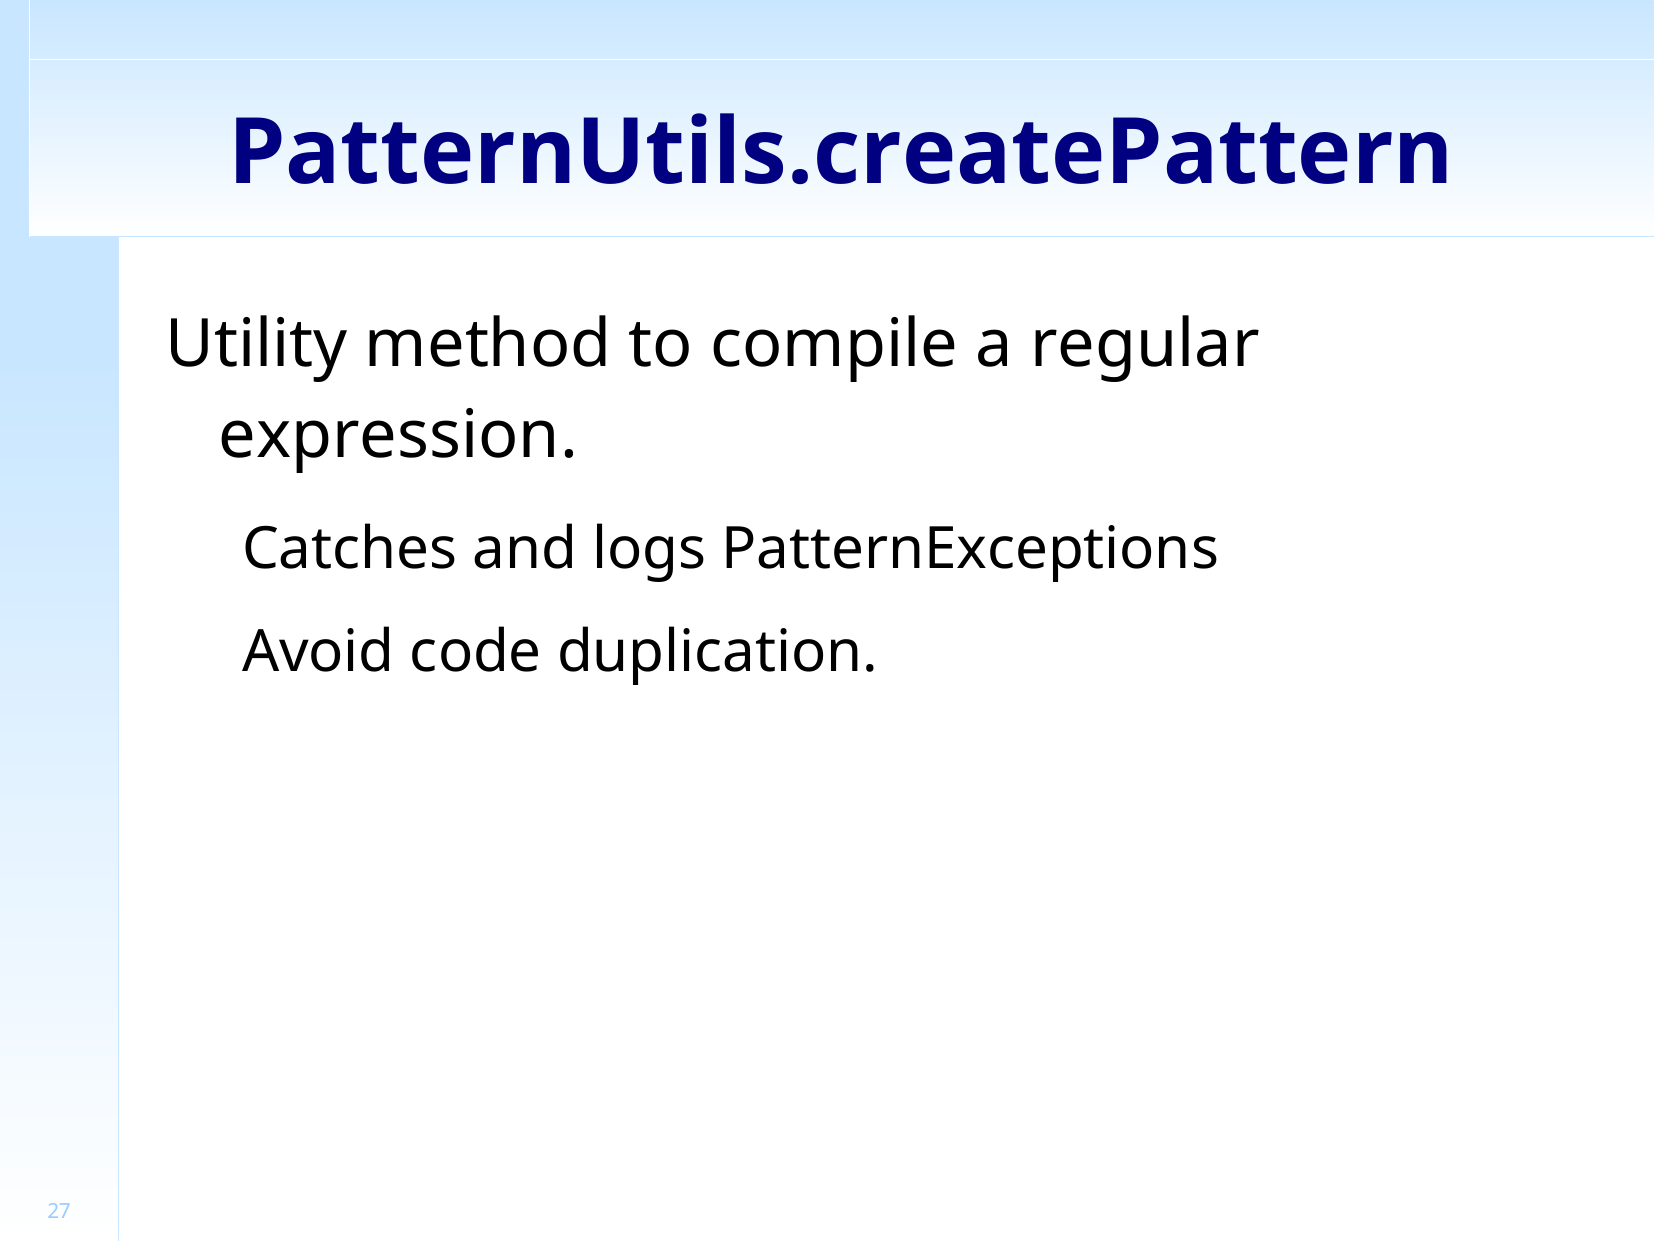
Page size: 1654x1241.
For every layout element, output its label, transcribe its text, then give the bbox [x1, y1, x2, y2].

title PatternUtils.createPattern [29, 59, 1654, 237]
list Utility method to compile a regular expression. Catches and logs PatternExceptions Avoid code duplication. [147, 295, 1625, 1182]
